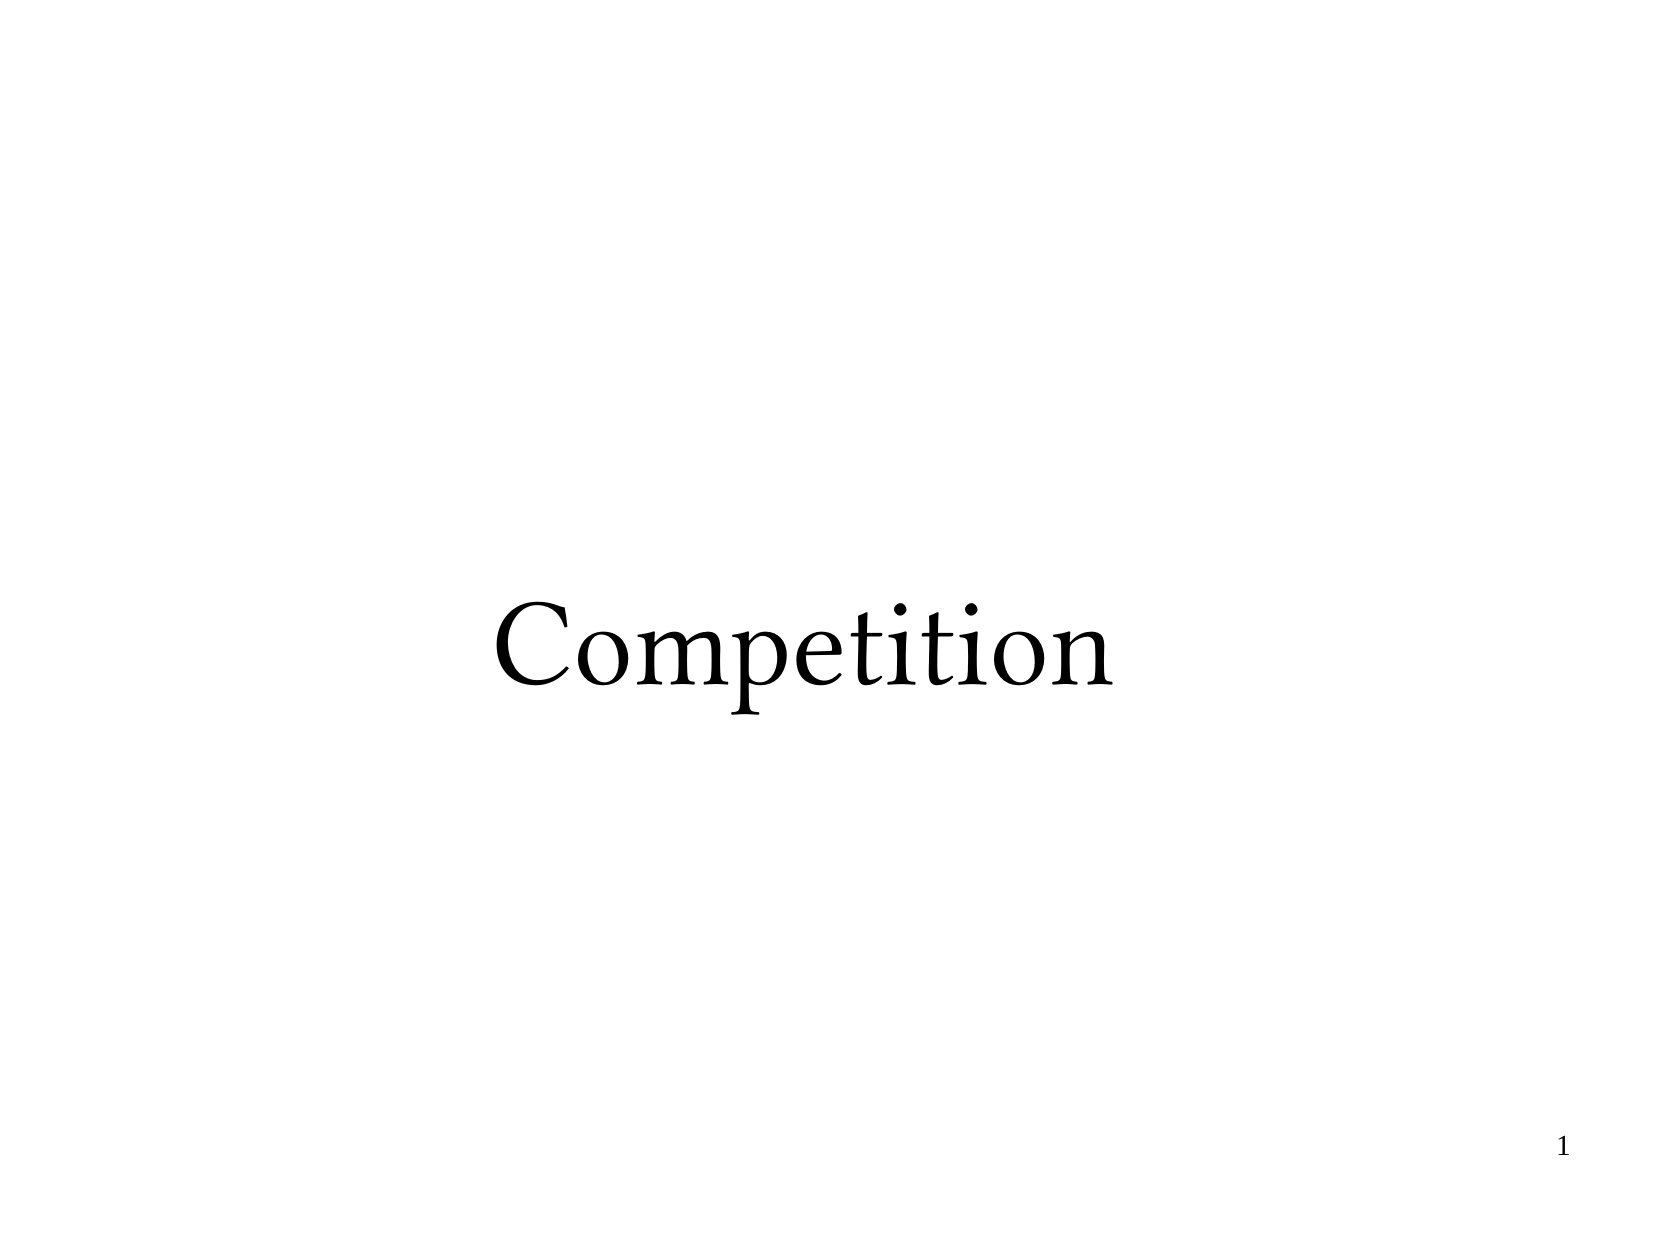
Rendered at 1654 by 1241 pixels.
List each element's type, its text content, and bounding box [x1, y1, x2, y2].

subtitle Competition [60, 72, 1549, 1216]
